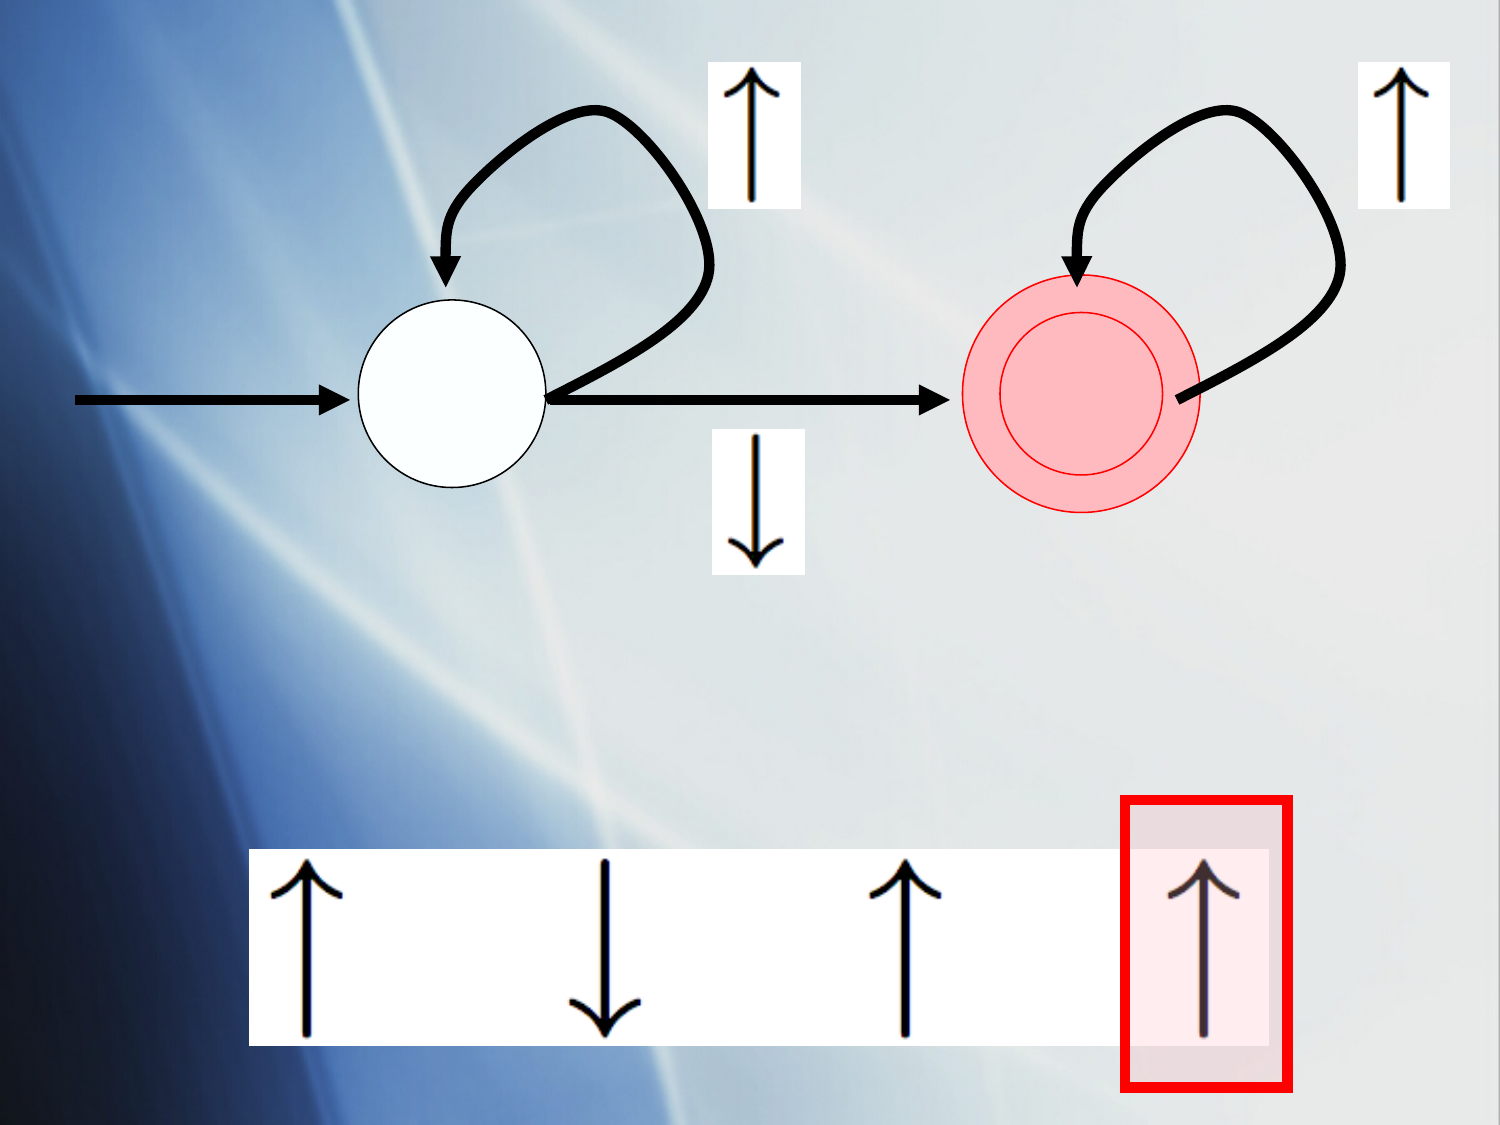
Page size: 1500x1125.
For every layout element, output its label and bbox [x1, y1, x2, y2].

text_box [358, 299, 546, 488]
text_box [1125, 800, 1288, 1088]
picture [0, 0, 1500, 1125]
text_box [962, 275, 1201, 513]
